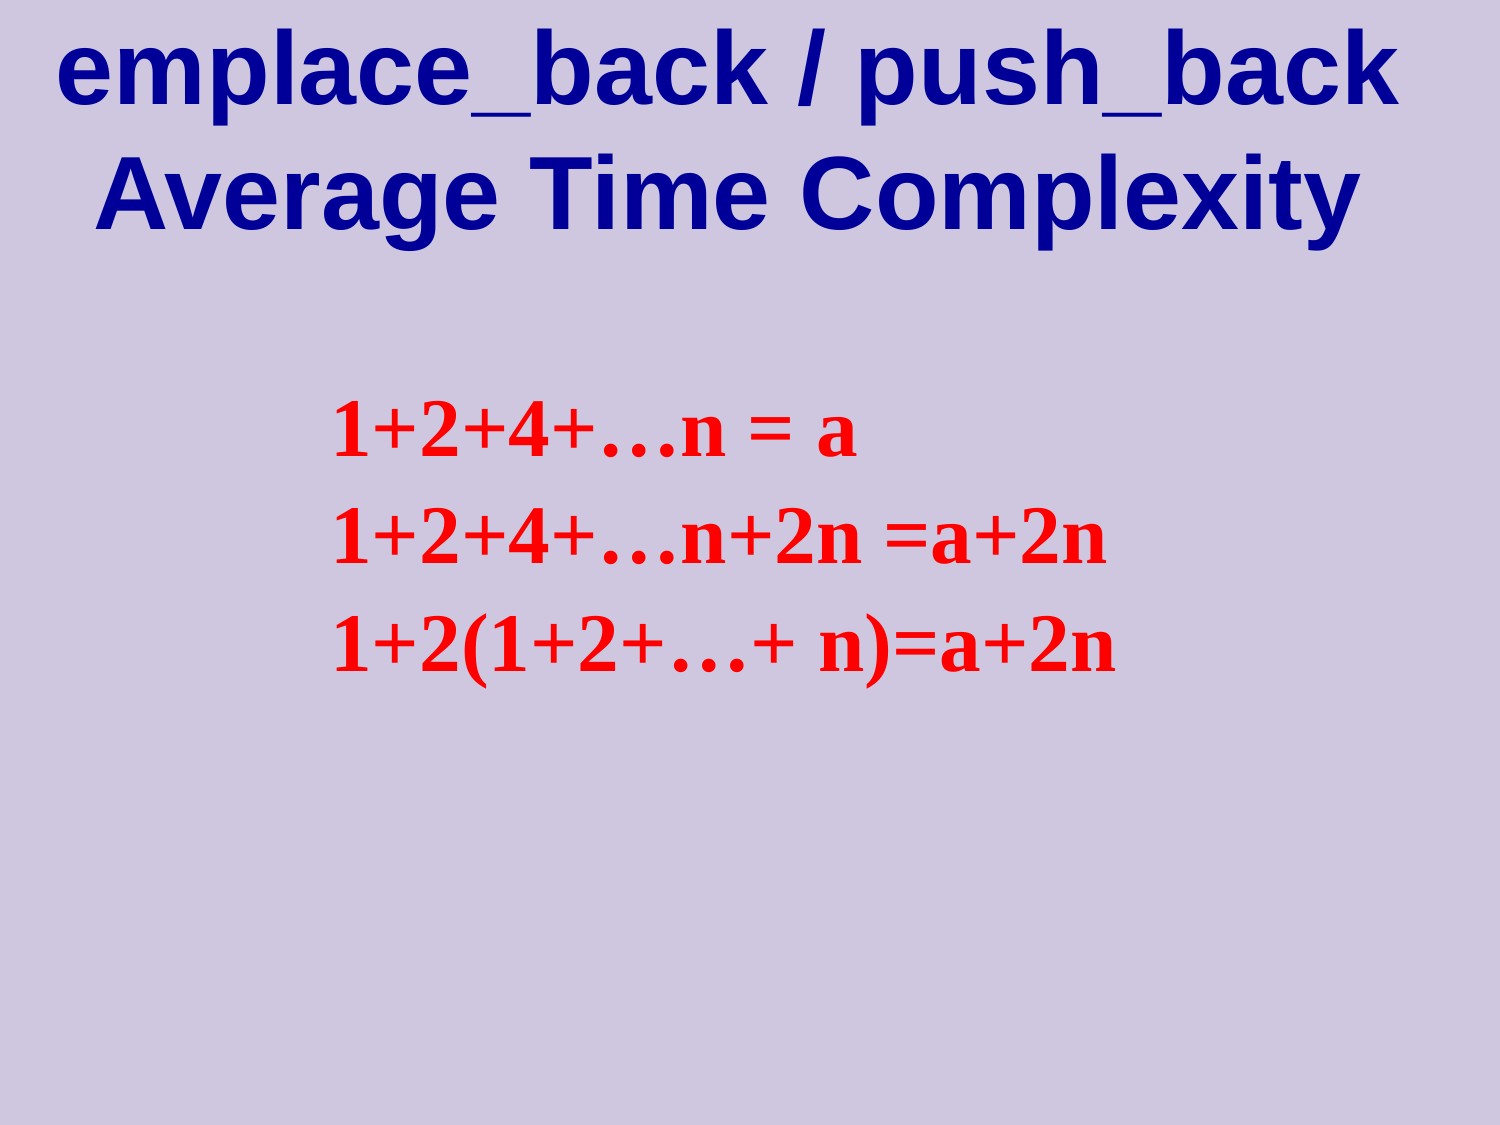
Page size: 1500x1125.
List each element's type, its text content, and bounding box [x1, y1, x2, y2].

title emplace_back / push_back Average Time Complexity [51, 0, 1406, 250]
text_box 1+2+4+…n = a 1+2+4+…n+2n =a+2n 1+2(1+2+…+ n)=a+2n [237, 374, 1350, 698]
